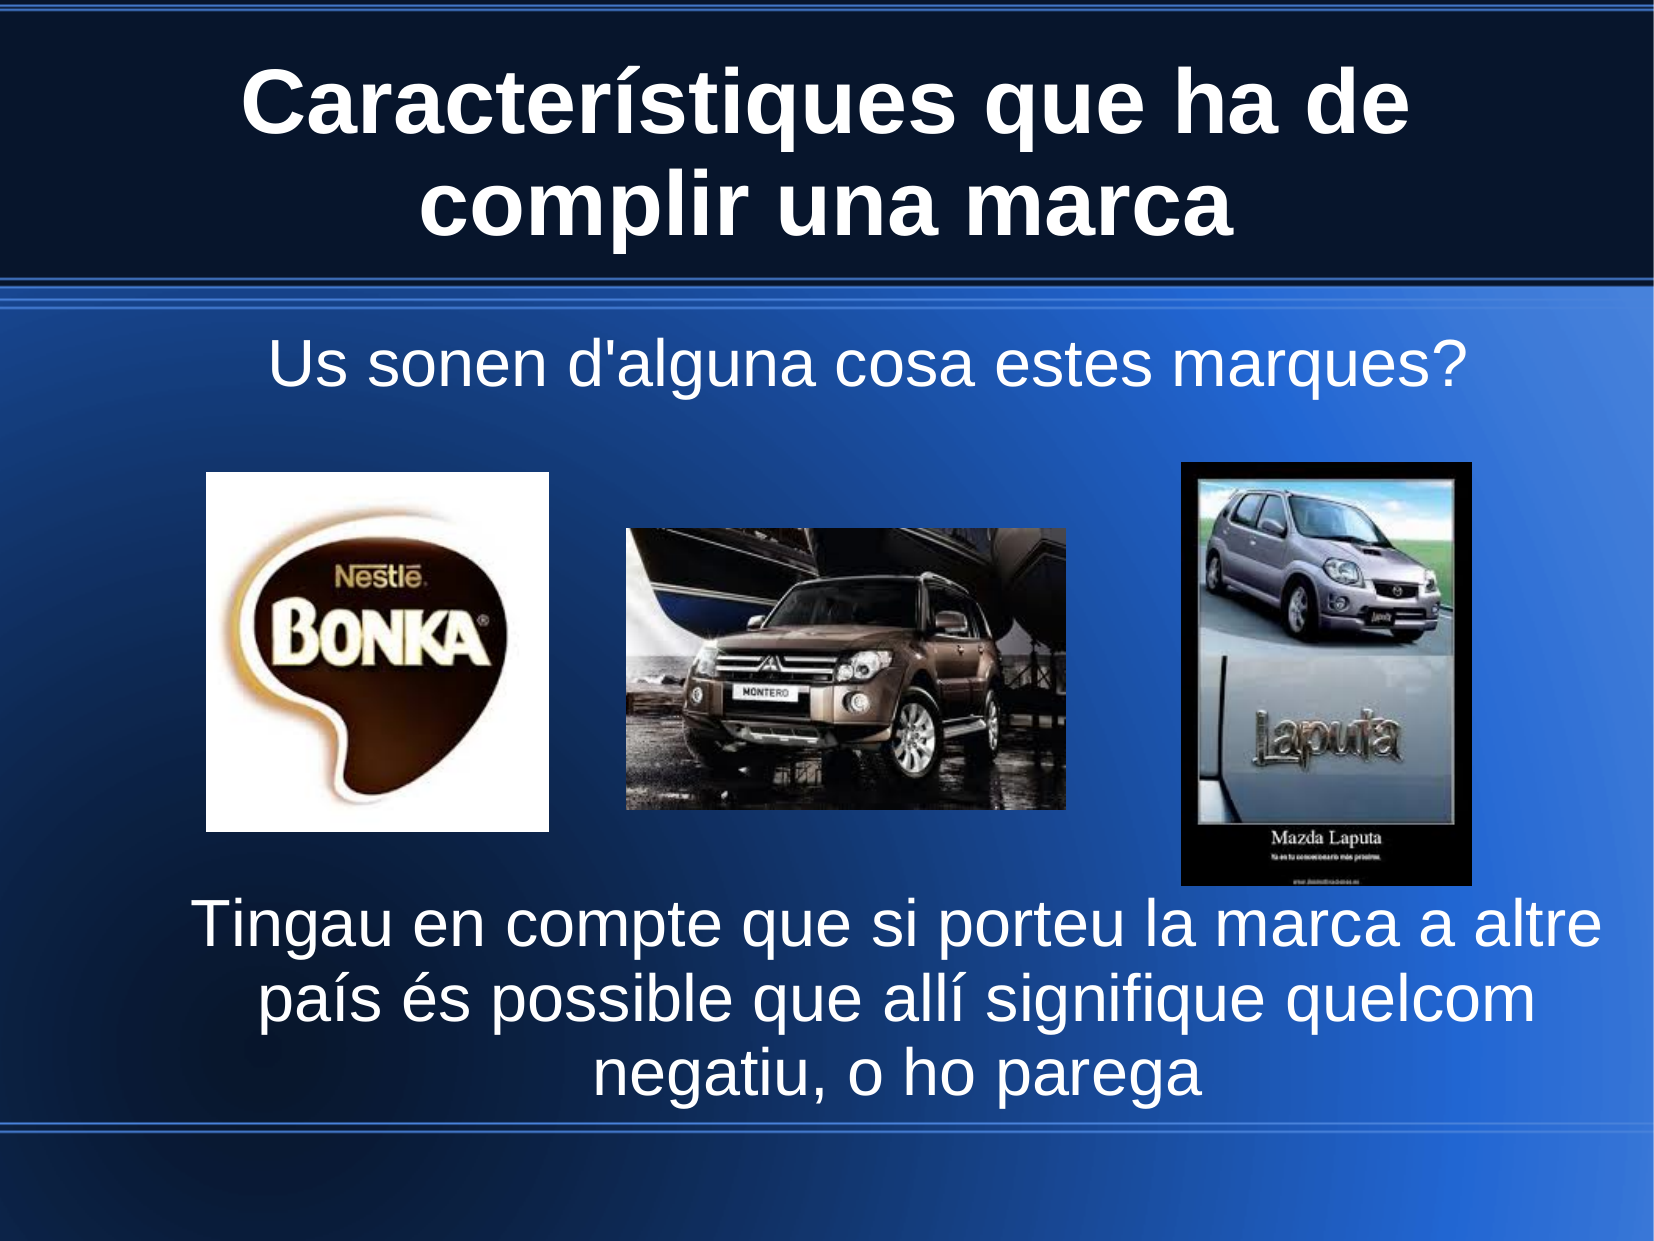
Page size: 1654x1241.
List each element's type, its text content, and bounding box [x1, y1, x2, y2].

list Tingau en compte que si porteu la marca a altre país és possible que allí signifique quelcom negatiu, o ho parega [118, 885, 1607, 1111]
list Us sonen d'alguna cosa estes marques? [88, 325, 1577, 443]
picture [0, 0, 1654, 1241]
title Característiques que ha de complir una marca [82, 49, 1571, 257]
